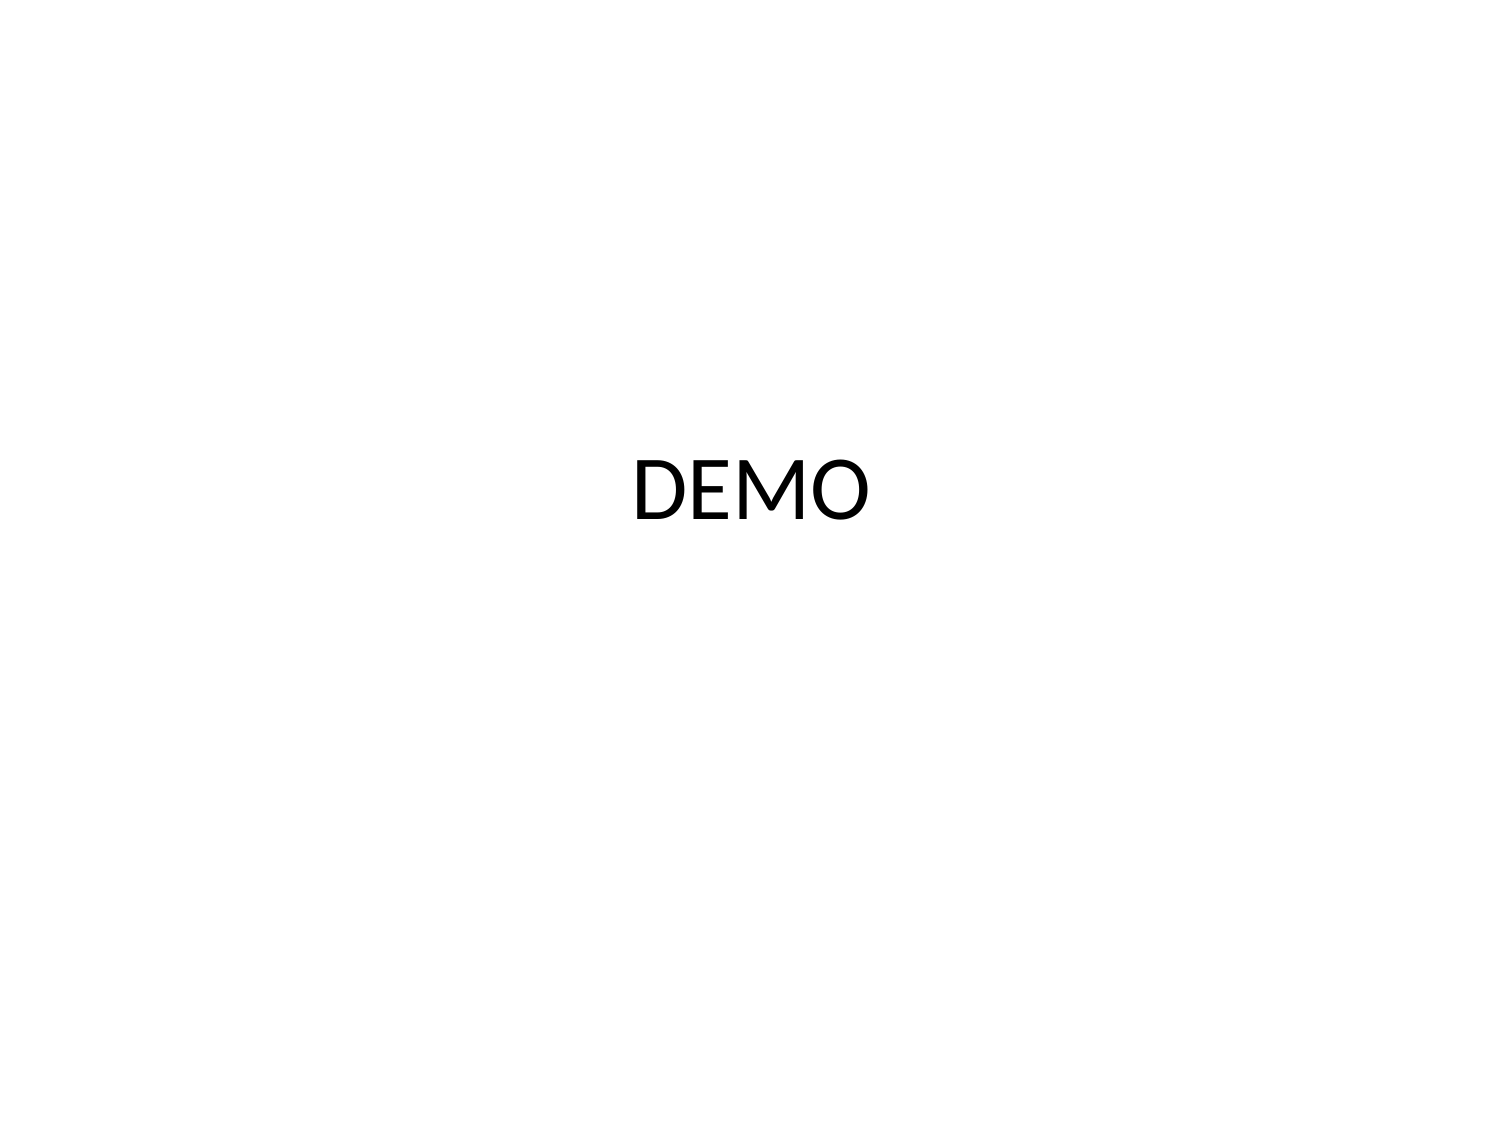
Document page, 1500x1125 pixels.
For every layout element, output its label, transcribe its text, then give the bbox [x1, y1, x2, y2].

title DEMO [76, 420, 1427, 609]
